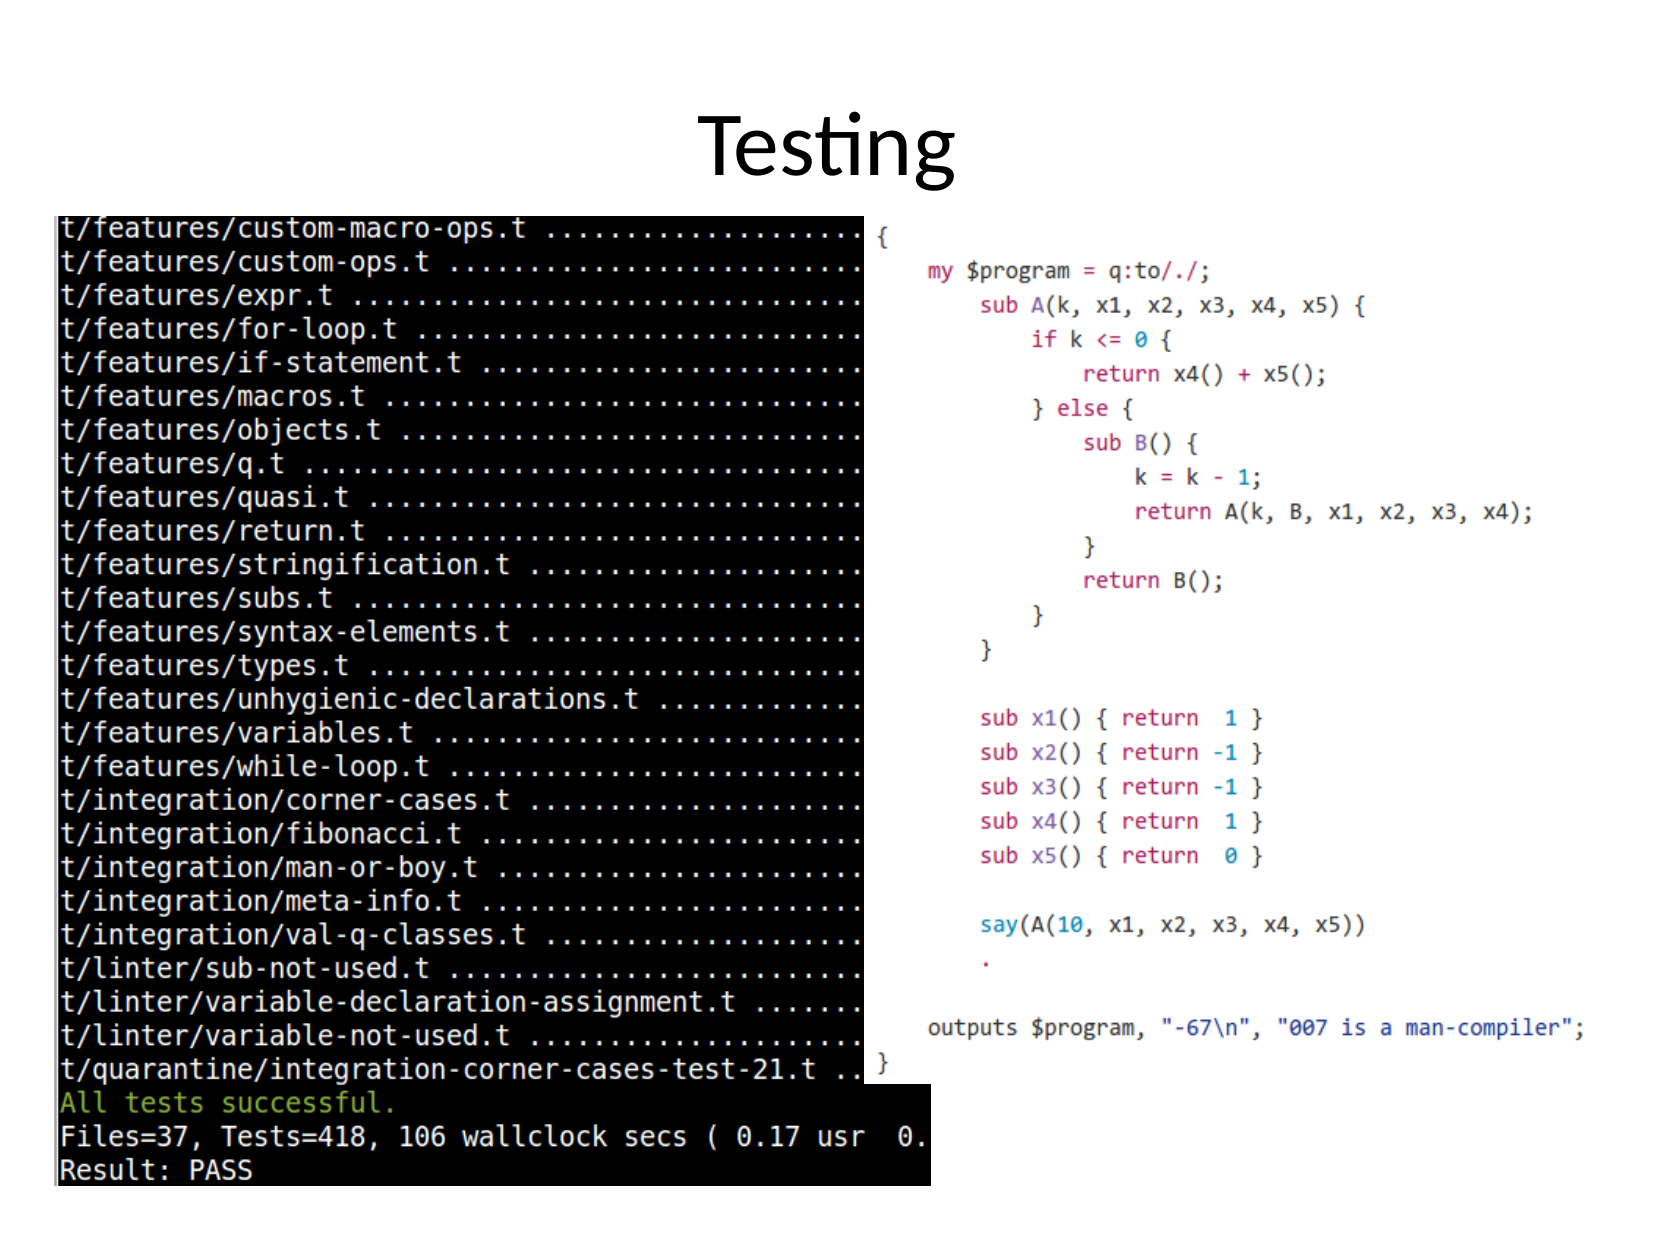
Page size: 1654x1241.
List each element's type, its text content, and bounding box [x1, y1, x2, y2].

title Testing [82, 49, 1571, 216]
picture [54, 216, 1606, 1186]
